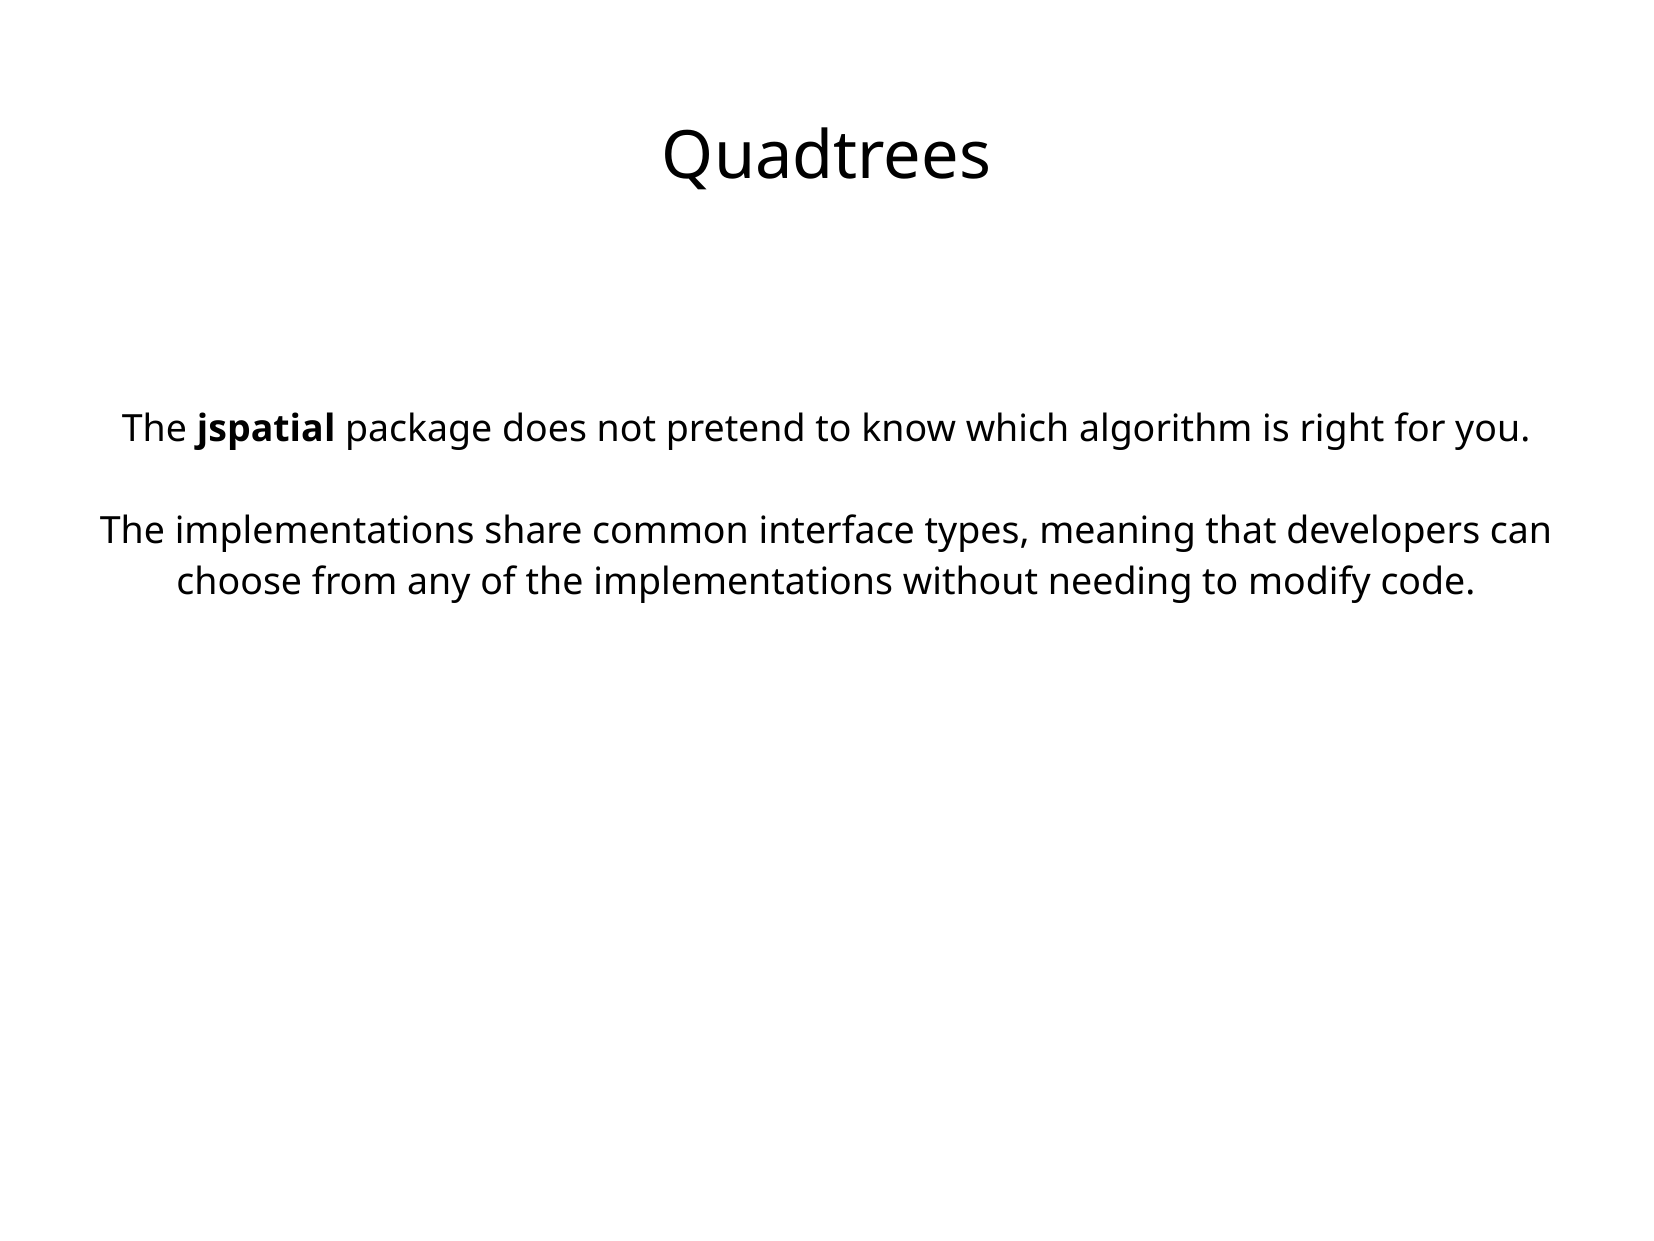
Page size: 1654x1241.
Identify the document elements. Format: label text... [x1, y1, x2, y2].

subtitle The jspatial package does not pretend to know which algorithm is right for you. The implementations share common interface types, meaning that developers can choose from any of the implementations without needing to modify code. [82, 49, 1571, 1010]
